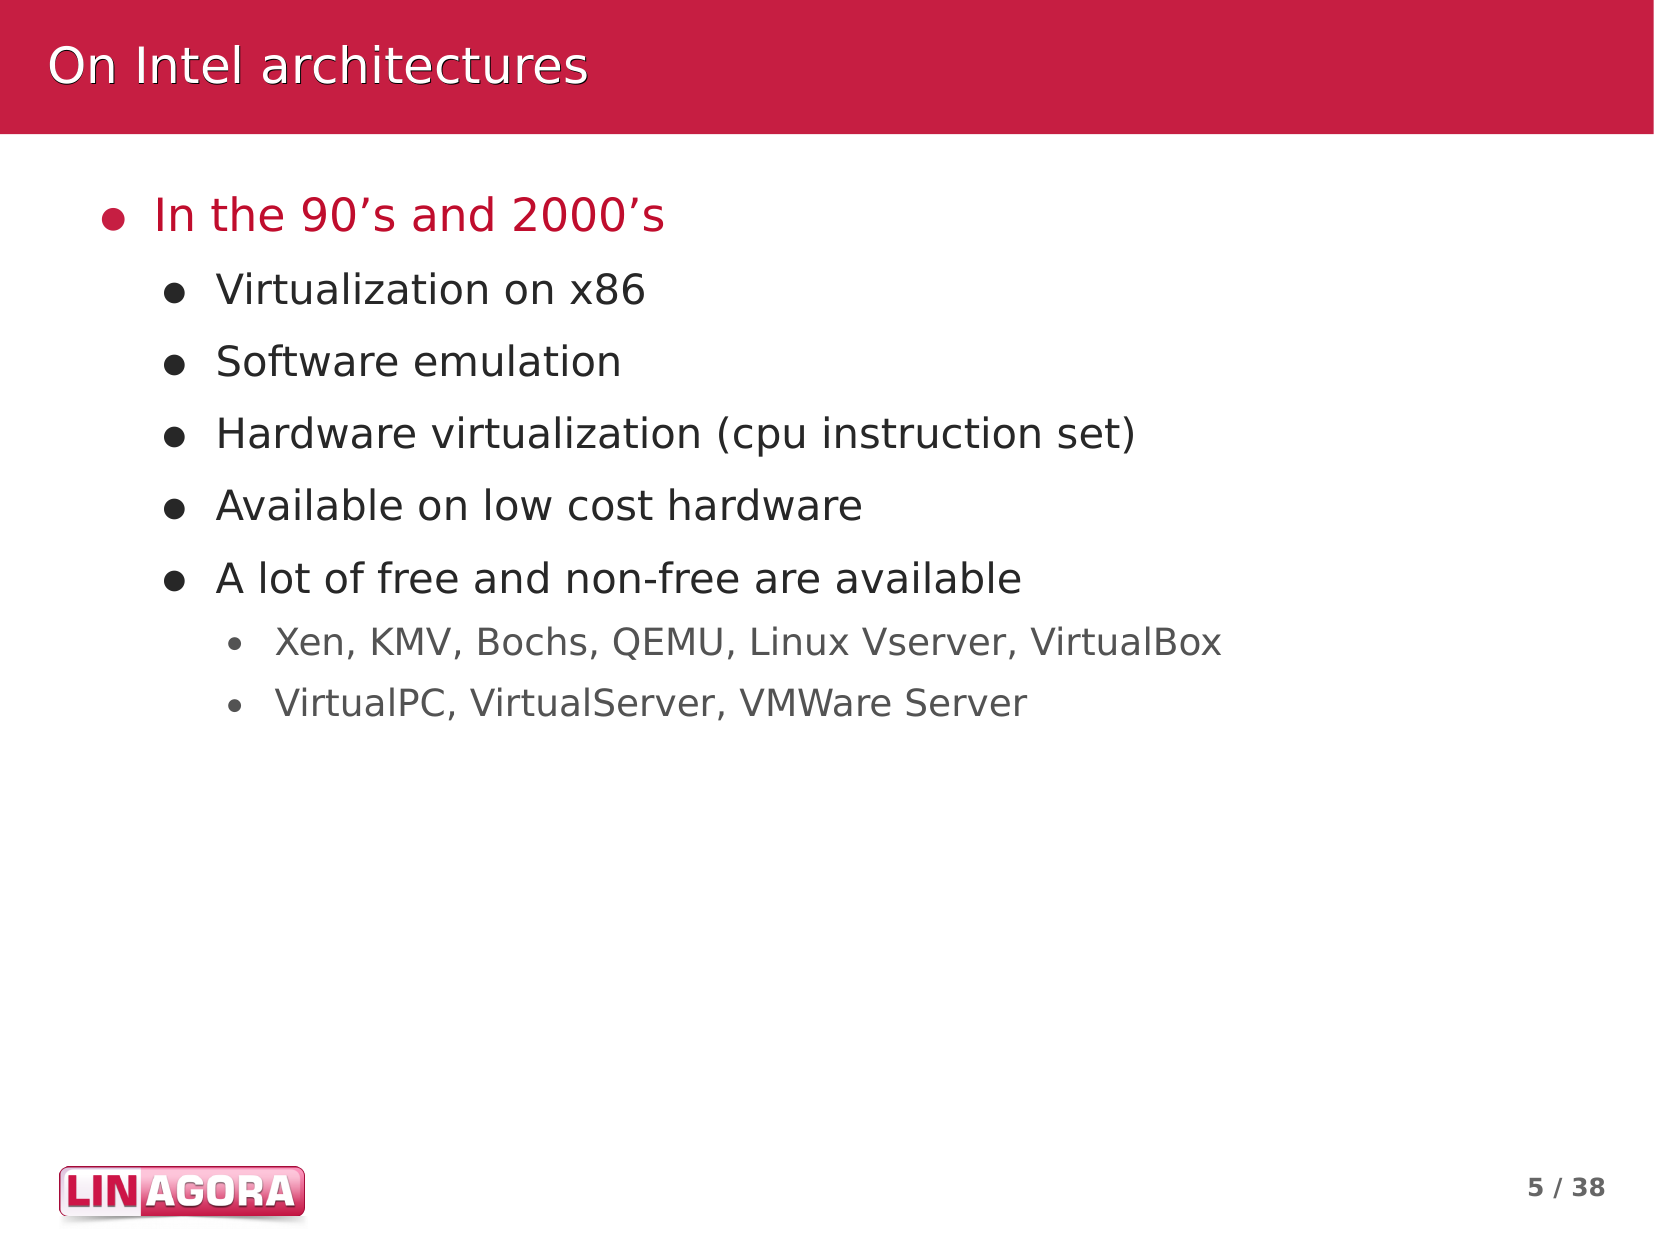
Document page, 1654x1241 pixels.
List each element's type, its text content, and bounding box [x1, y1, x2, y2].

title On Intel architectures [47, 7, 1624, 126]
list In the 90’s and 2000’s Virtualization on x86 Software emulation Hardware virtualization (cpu instruction set) Available on low cost hardware A lot of free and non-free are available Xen, KMV, Bochs, QEMU, Linux Vserver, VirtualBox VirtualPC, VirtualServer, VMWare Server [82, 188, 1571, 934]
picture [59, 1166, 308, 1229]
